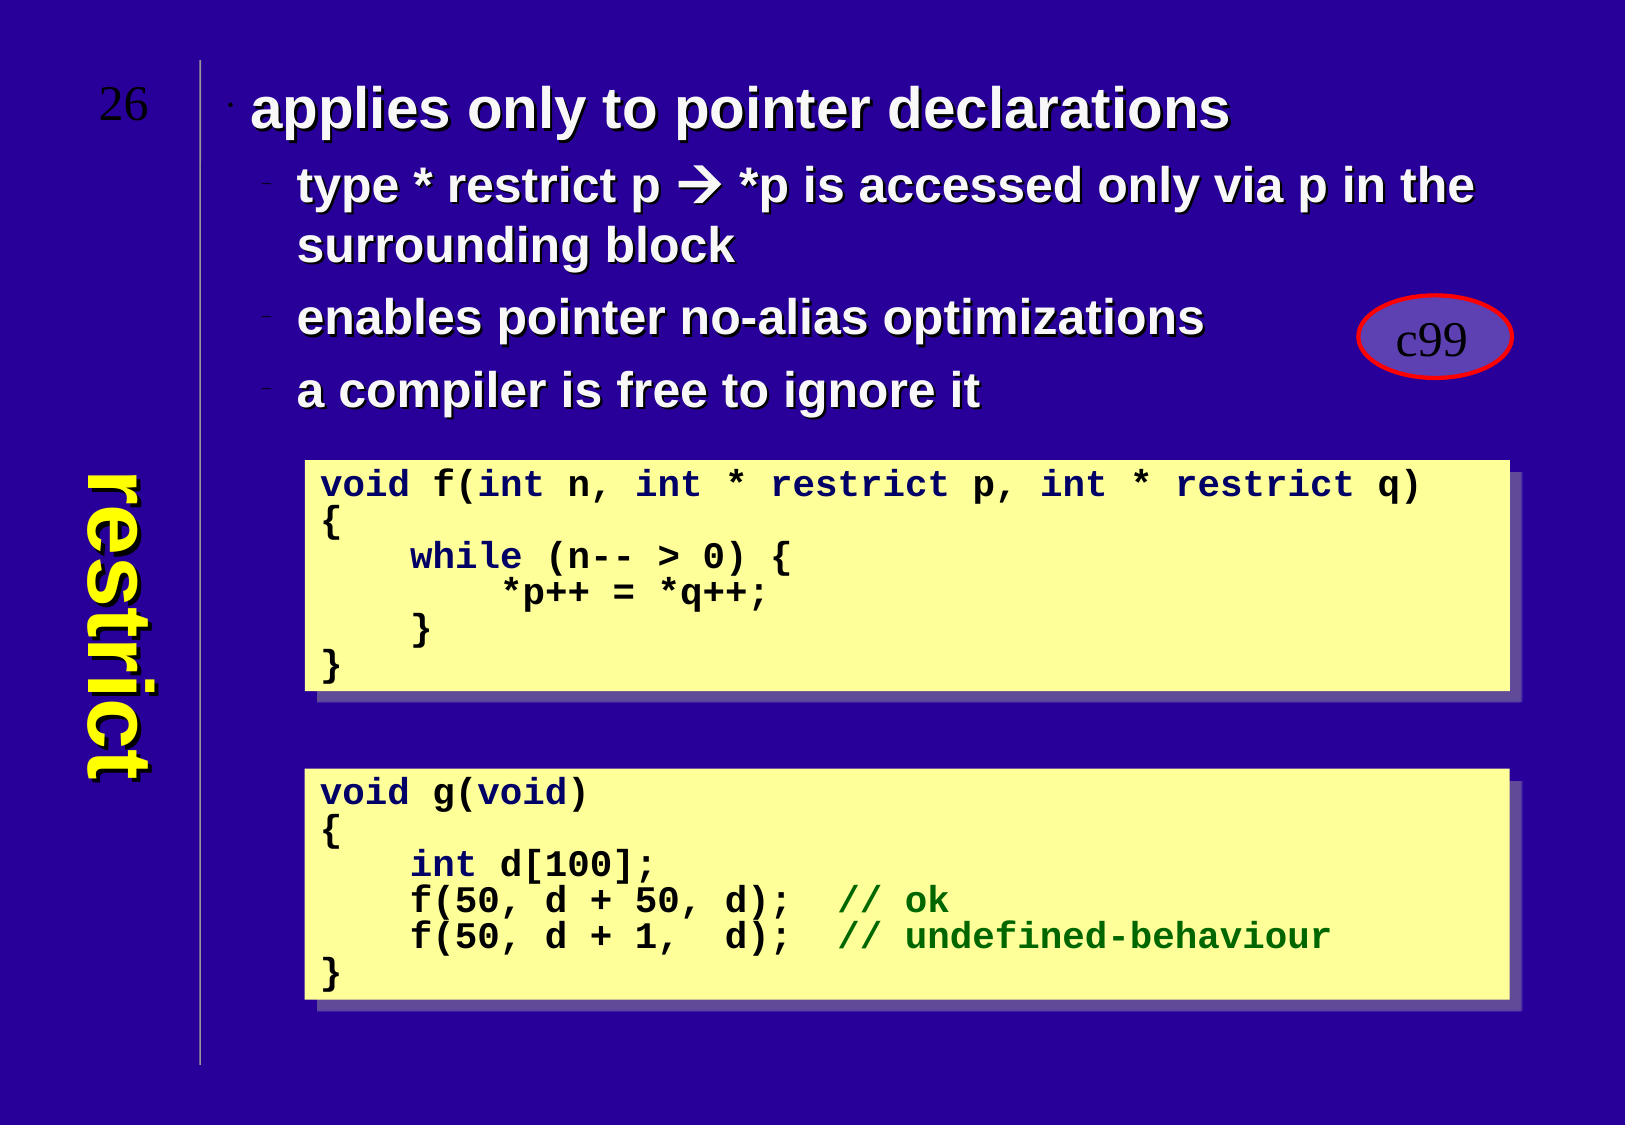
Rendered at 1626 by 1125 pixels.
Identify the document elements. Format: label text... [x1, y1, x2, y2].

text_box c99 [1358, 295, 1513, 378]
text_box void f(int n, int * restrict p, int * restrict q) { while (n-- > 0) { *p++ = *q++; } } [304, 460, 1510, 692]
title restrict [50, 187, 188, 1063]
text_box void g(void) { int d[100]; f(50, d + 50, d); // ok f(50, d + 1, d); // undefined-behaviour } [304, 768, 1510, 1000]
list applies only to pointer declarations type * restrict p  *p is accessed only via p in the surrounding block enables pointer no-alias optimizations a compiler is free to ignore it [212, 62, 1550, 1063]
